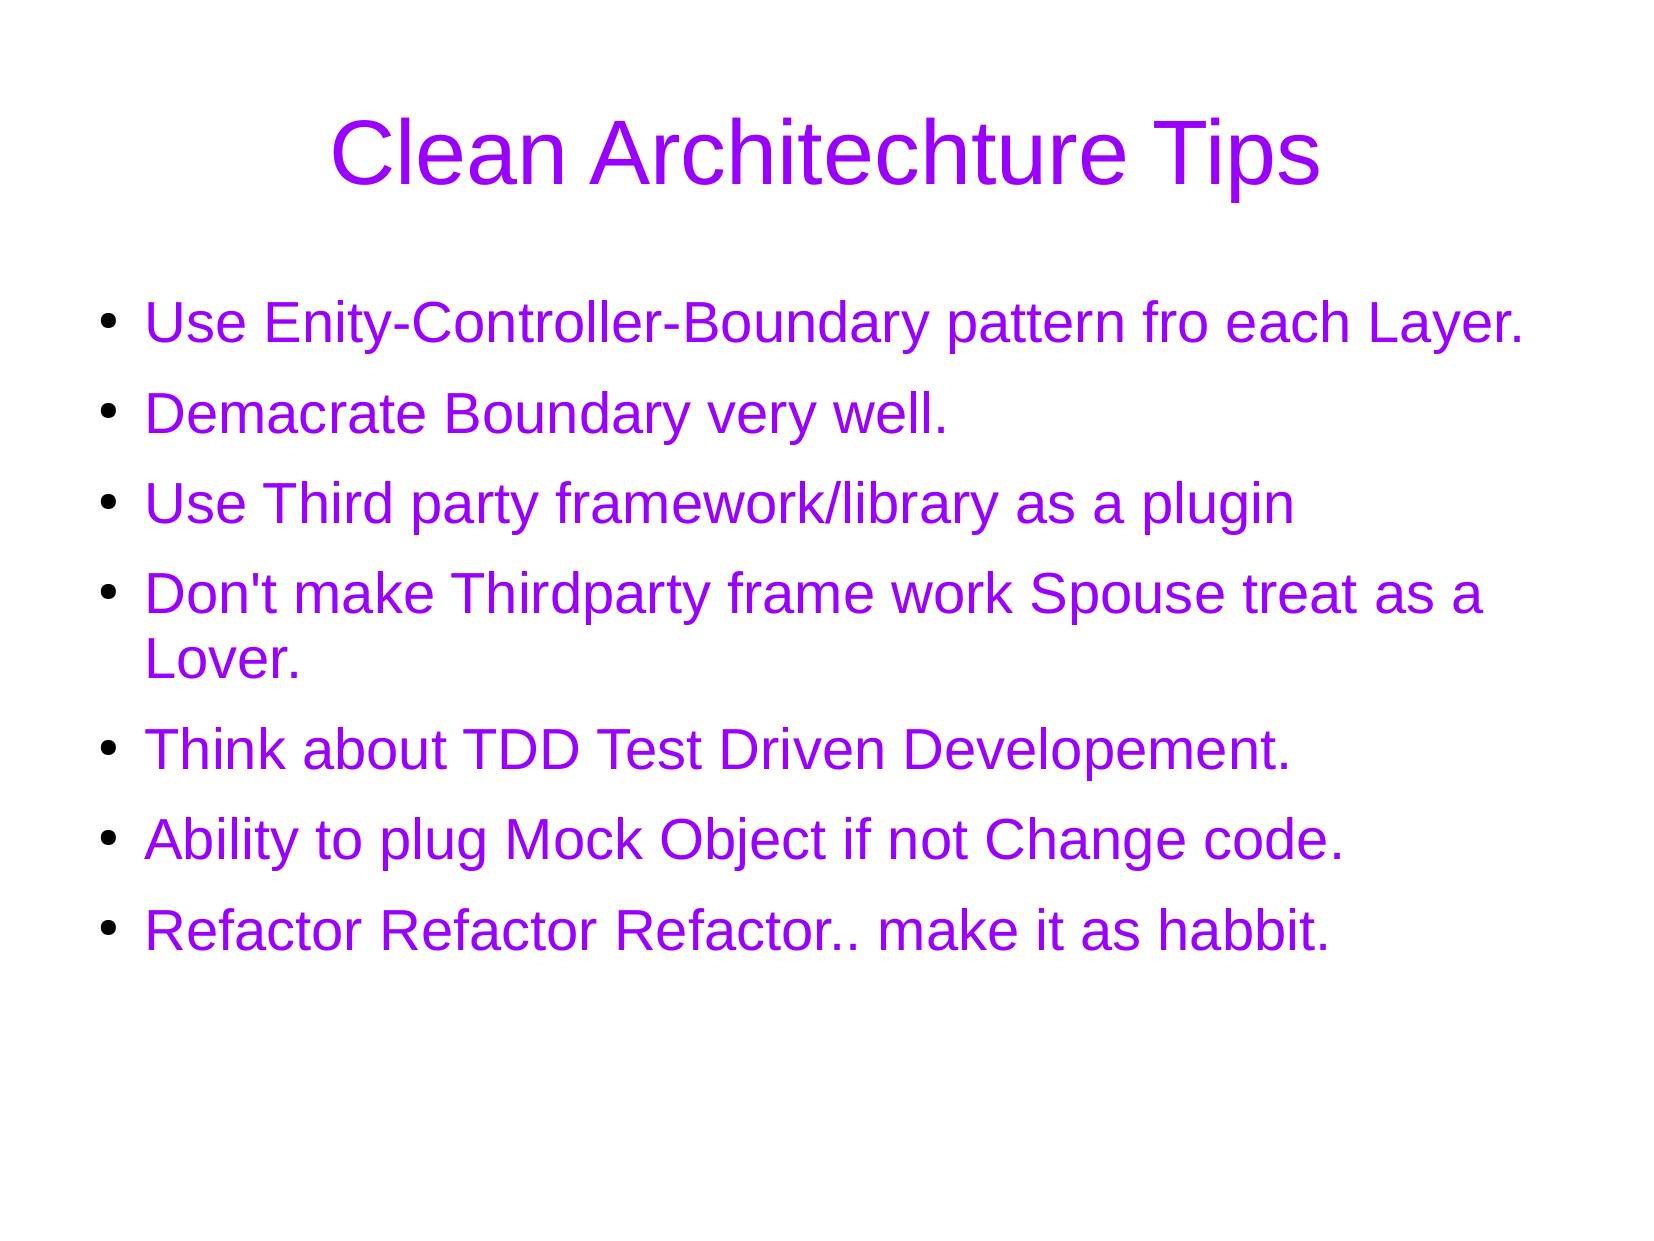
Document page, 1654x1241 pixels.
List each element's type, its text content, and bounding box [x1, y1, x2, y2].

list Use Enity-Controller-Boundary pattern fro each Layer. Demacrate Boundary very well. Use Third party framework/library as a plugin Don't make Thirdparty frame work Spouse treat as a Lover. Think about TDD Test Driven Developement. Ability to plug Mock Object if not Change code. Refactor Refactor Refactor.. make it as habbit. [82, 290, 1571, 1010]
title Clean Architechture Tips [82, 49, 1571, 257]
